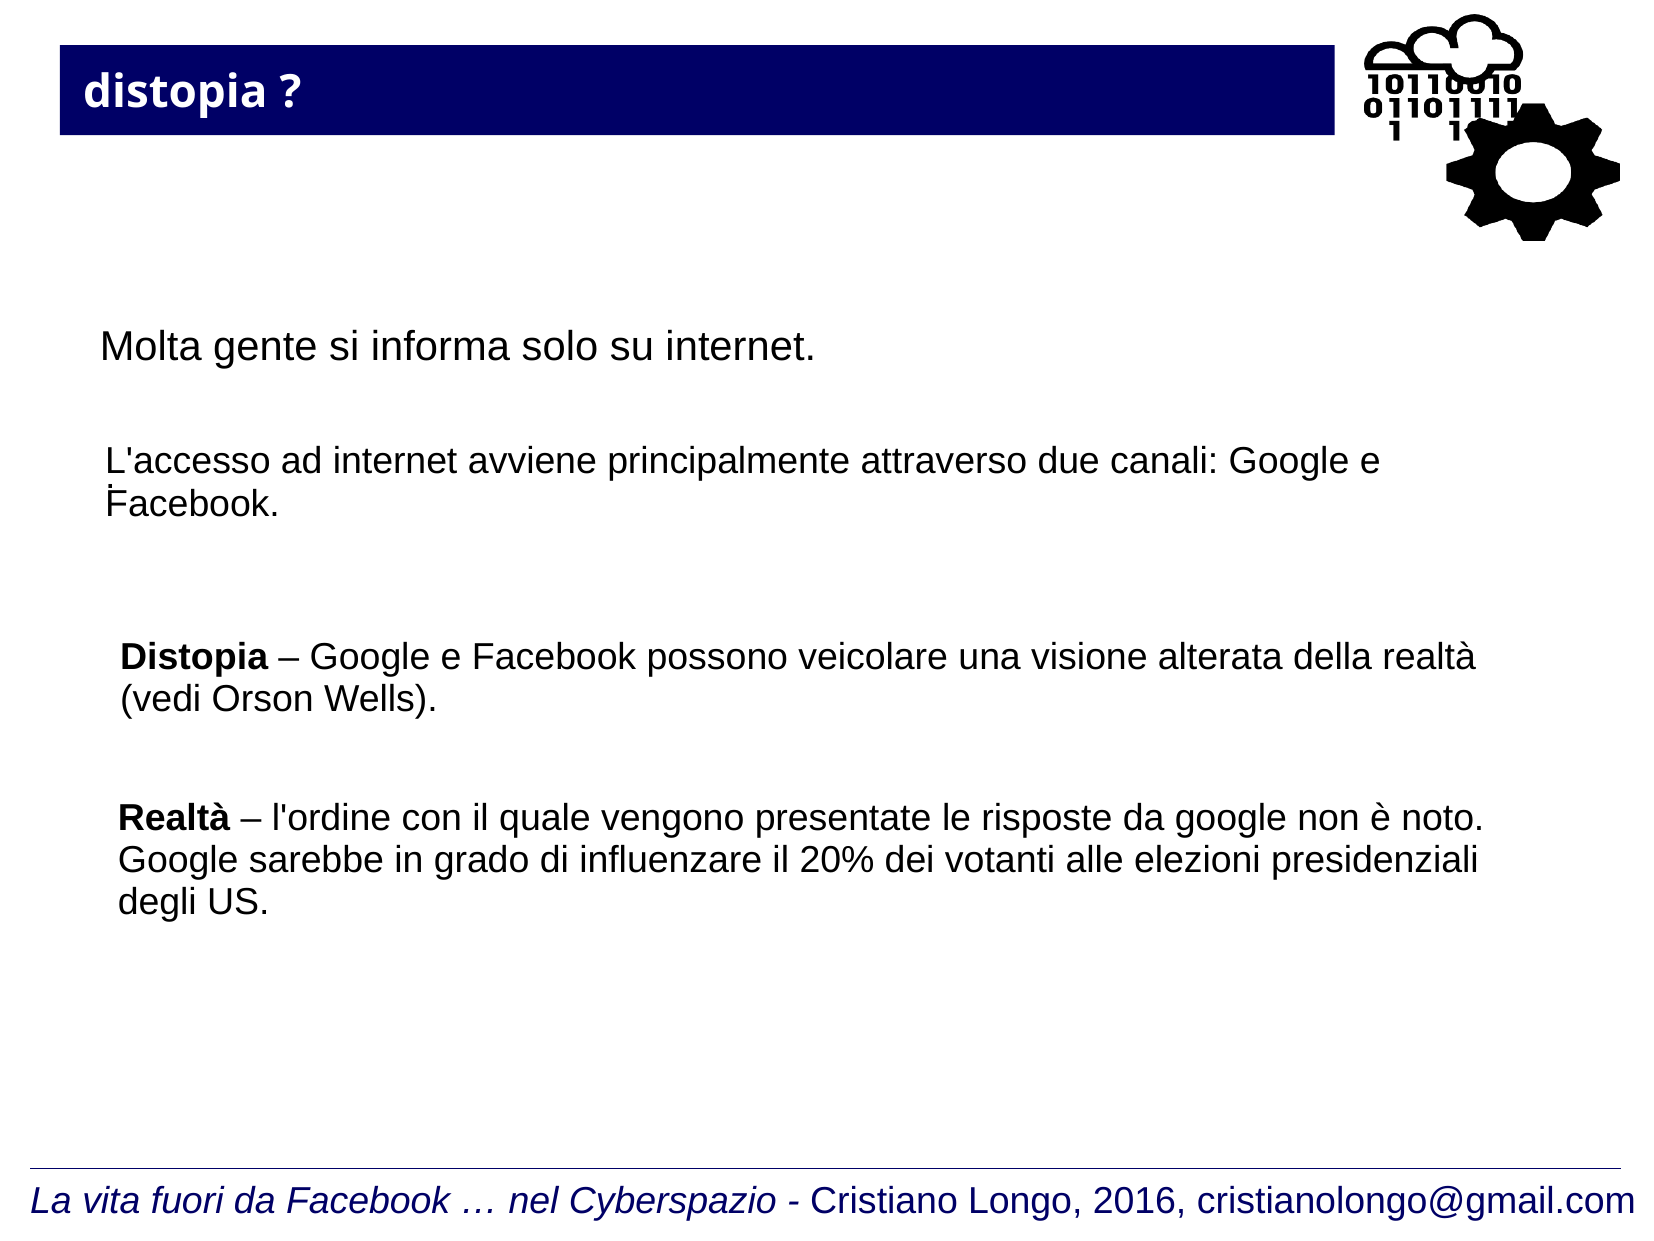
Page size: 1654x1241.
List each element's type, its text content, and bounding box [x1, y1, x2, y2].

list distopia ? [59, 45, 1335, 136]
picture [1364, 14, 1620, 241]
text_box Realtà – l'ordine con il quale vengono presentate le risposte da google non è noto. Google sarebbe in grado di influenzare il 20% dei votanti alle elezioni presidenziali degli US. [103, 789, 1511, 931]
text_box La vita fuori da Facebook … nel Cyberspazio - Cristiano Longo, 2016, cristianolongo@gmail.com [15, 1168, 1653, 1241]
text_box Molta gente si informa solo su internet. [85, 315, 1570, 418]
text_box Distopia – Google e Facebook possono veicolare una visione alterata della realtà (vedi Orson Wells). [105, 627, 1561, 727]
text_box L'accesso ad internet avviene principalmente attraverso due canali: Google e Facebook. [90, 432, 1576, 532]
